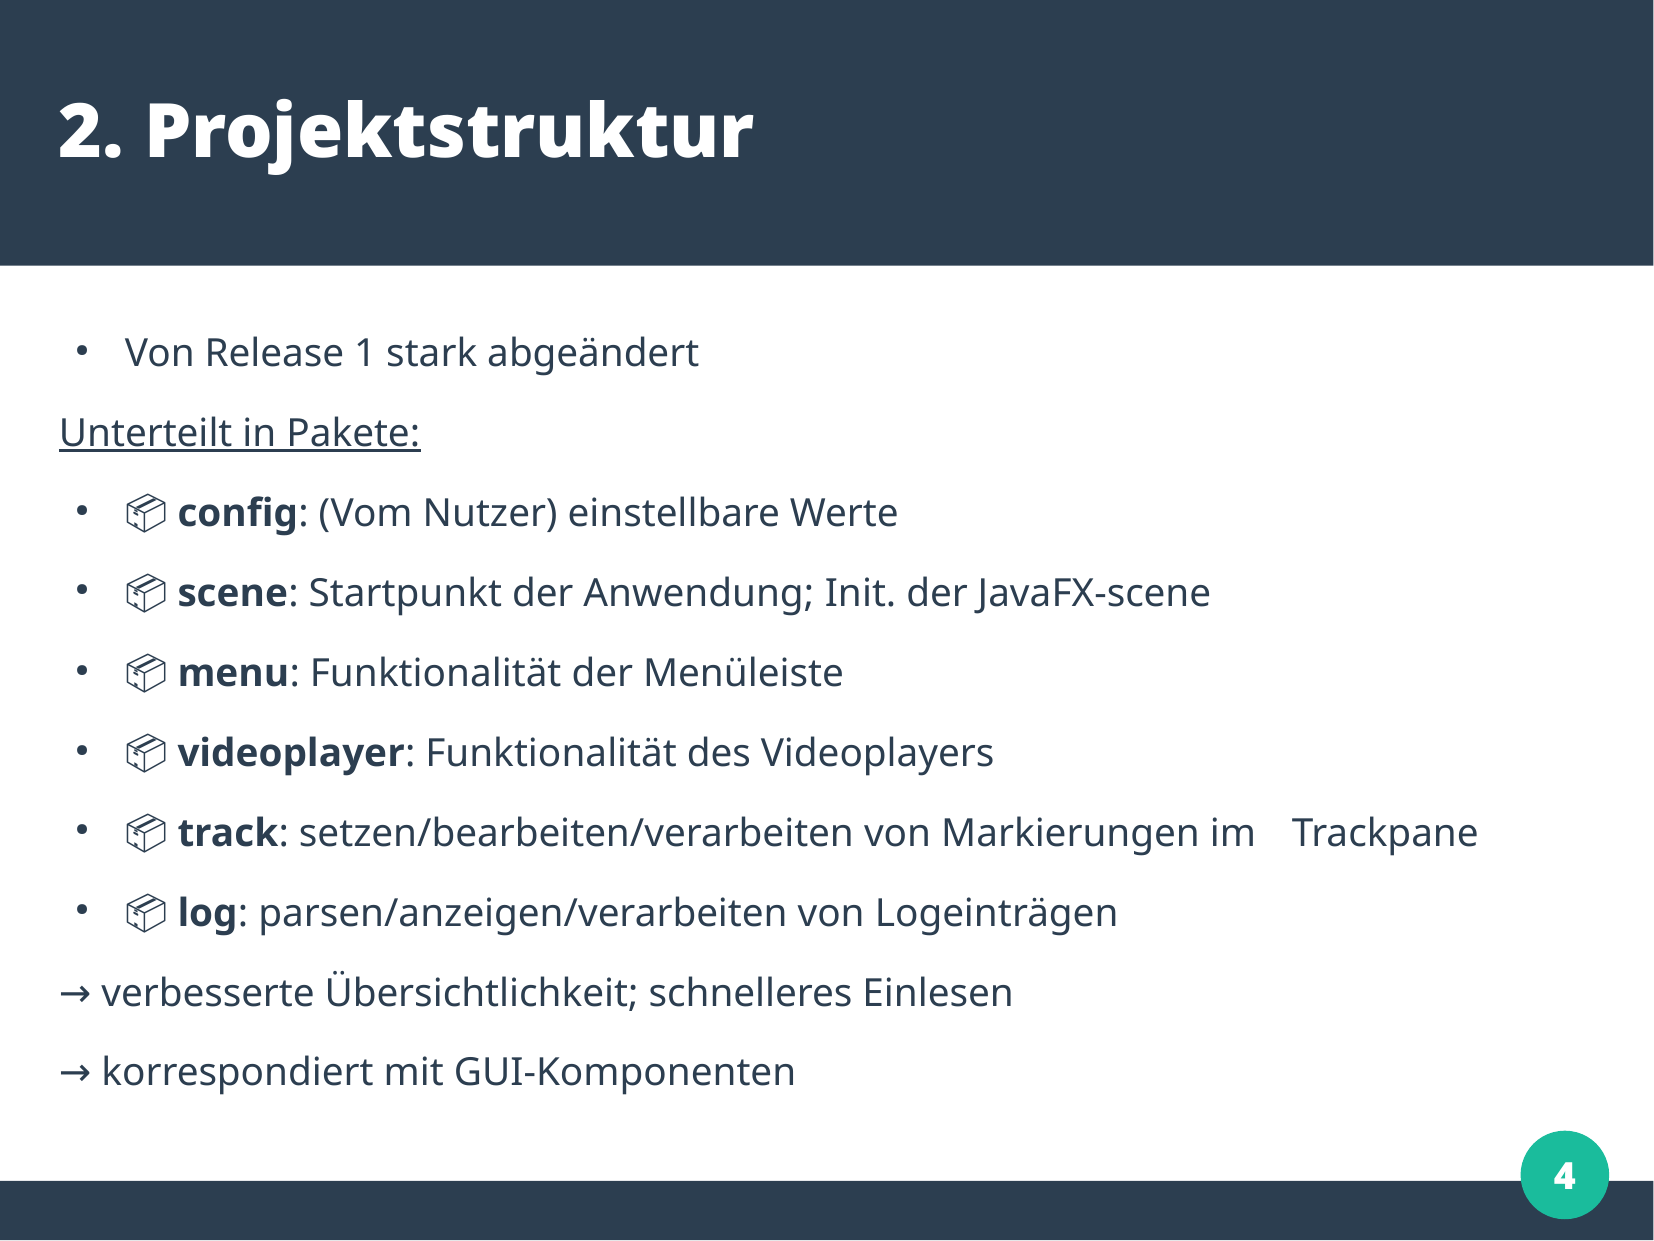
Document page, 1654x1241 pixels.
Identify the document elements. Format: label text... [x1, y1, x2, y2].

list Von Release 1 stark abgeändert Unterteilt in Pakete: 📦 config: (Vom Nutzer) einstellbare Werte 📦 scene: Startpunkt der Anwendung; Init. der JavaFX-scene 📦 menu: Funktionalität der Menüleiste 📦 videoplayer: Funktionalität des Videoplayers 📦 track: setzen/bearbeiten/verarbeiten von Markierungen im Trackpane 📦 log: parsen/anzeigen/verarbeiten von Logeinträgen → verbesserte Übersichtlichkeit; schnelleres Einlesen → korrespondiert mit GUI-Komponenten [58, 324, 1595, 1152]
title 2. Projektstruktur [58, 49, 1595, 207]
